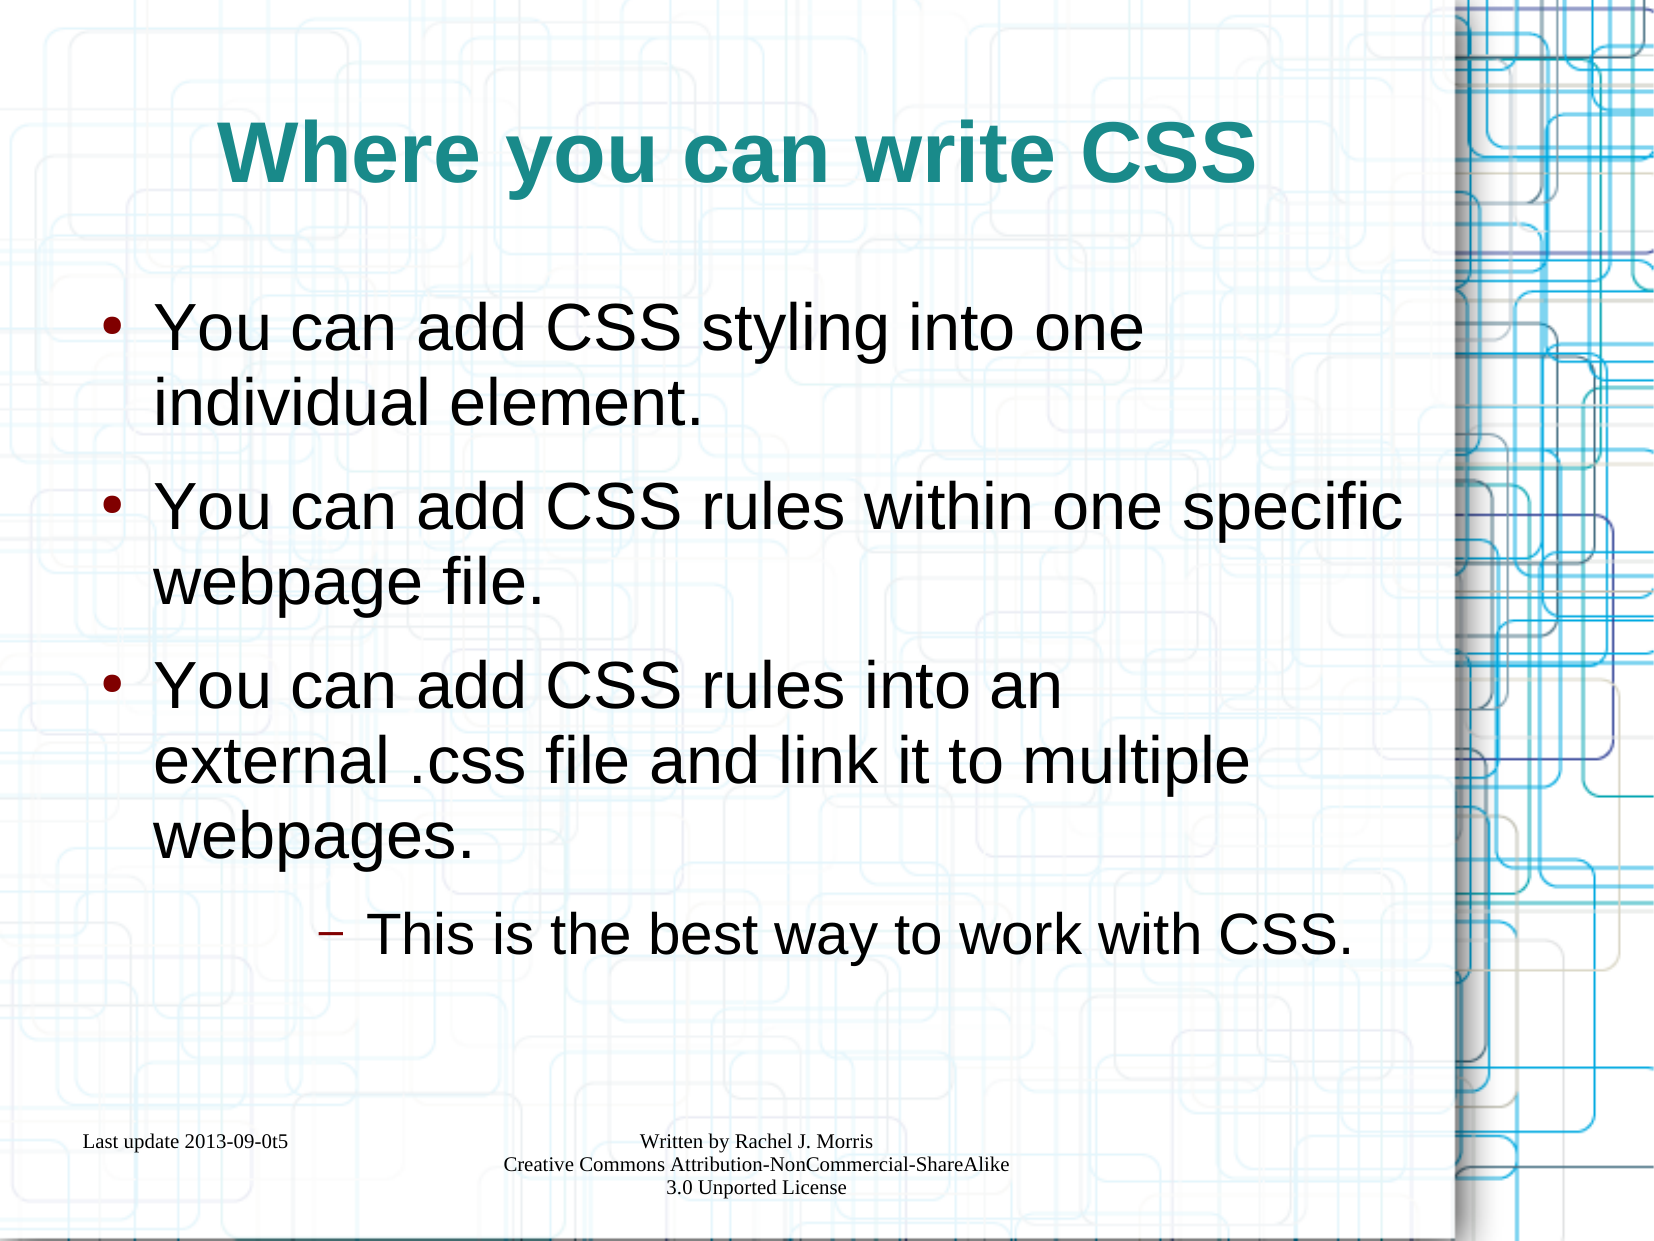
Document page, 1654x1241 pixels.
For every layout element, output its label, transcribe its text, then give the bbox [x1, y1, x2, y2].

picture [0, 0, 1654, 1241]
list You can add CSS styling into one individual element. You can add CSS rules within one specific webpage file. You can add CSS rules into an external .css file and link it to multiple webpages. This is the best way to work with CSS. [82, 290, 1418, 1010]
title Where you can write CSS [59, 49, 1418, 257]
